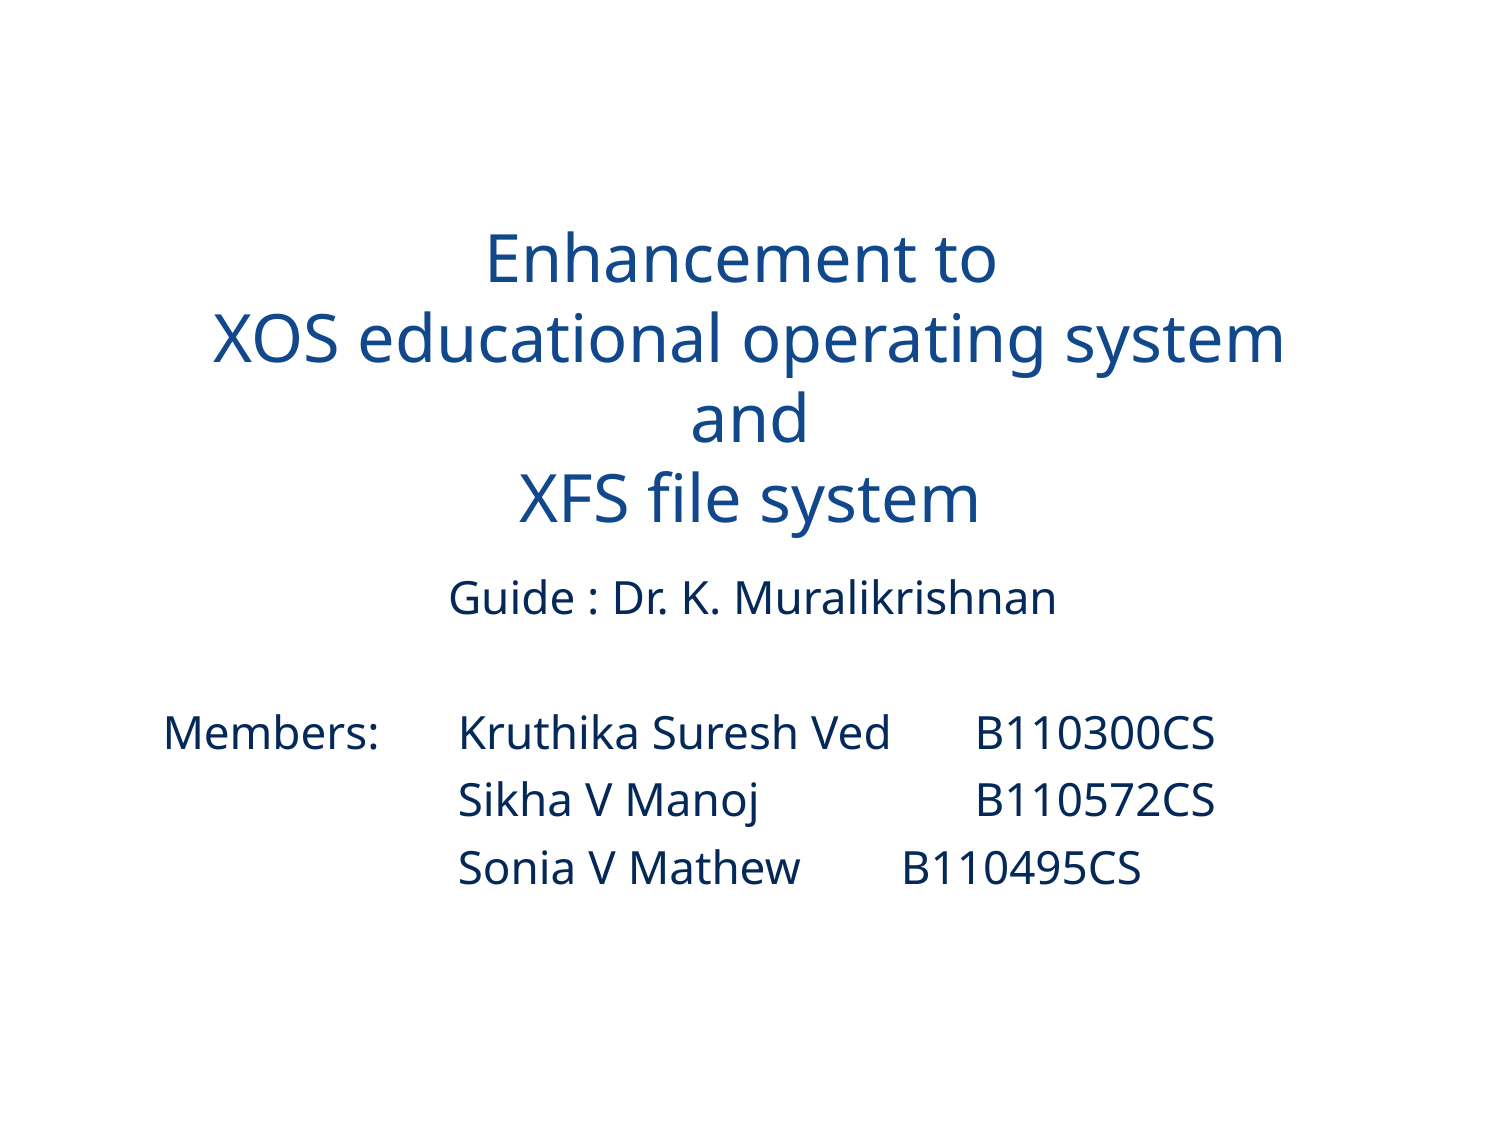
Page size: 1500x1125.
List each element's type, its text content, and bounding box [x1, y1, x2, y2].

title Enhancement to XOS educational operating system and XFS file system [143, 105, 1359, 544]
subtitle Guide : Dr. K. Muralikrishnan Members: Kruthika Suresh Ved B110300CS Sikha V Manoj B110572CS Sonia V Mathew B110495CS [143, 568, 1359, 969]
